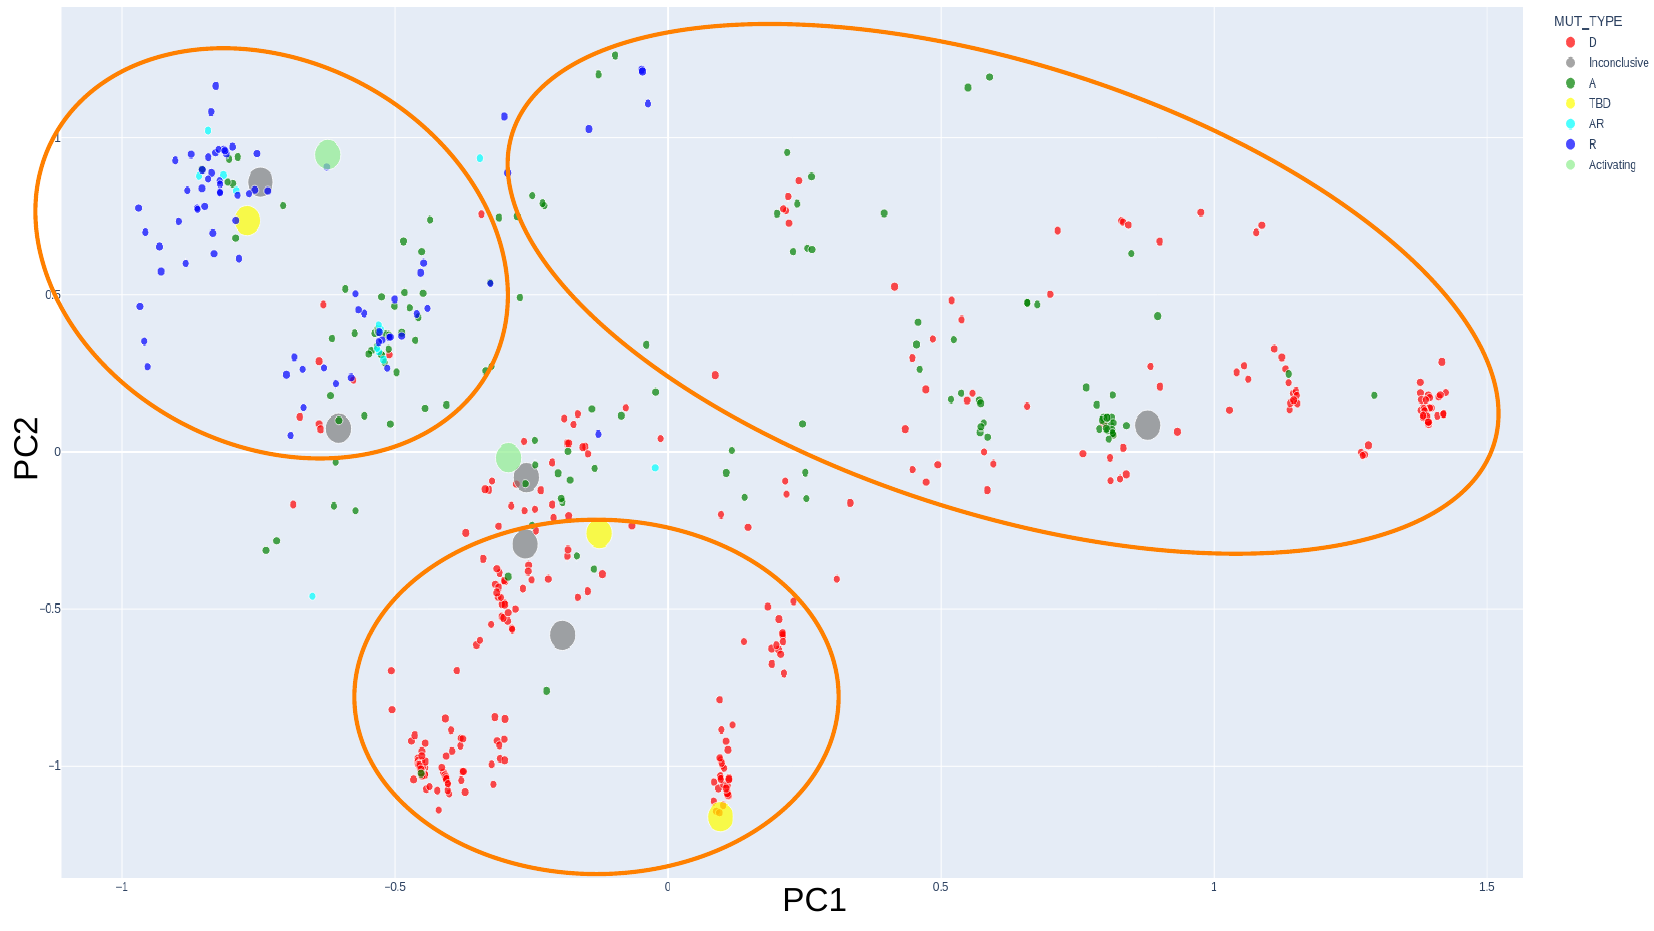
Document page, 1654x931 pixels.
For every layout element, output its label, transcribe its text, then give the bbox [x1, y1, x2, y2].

picture [23, 0, 1654, 898]
text_box PC2 [0, 330, 52, 567]
text_box PC1 [696, 874, 934, 926]
